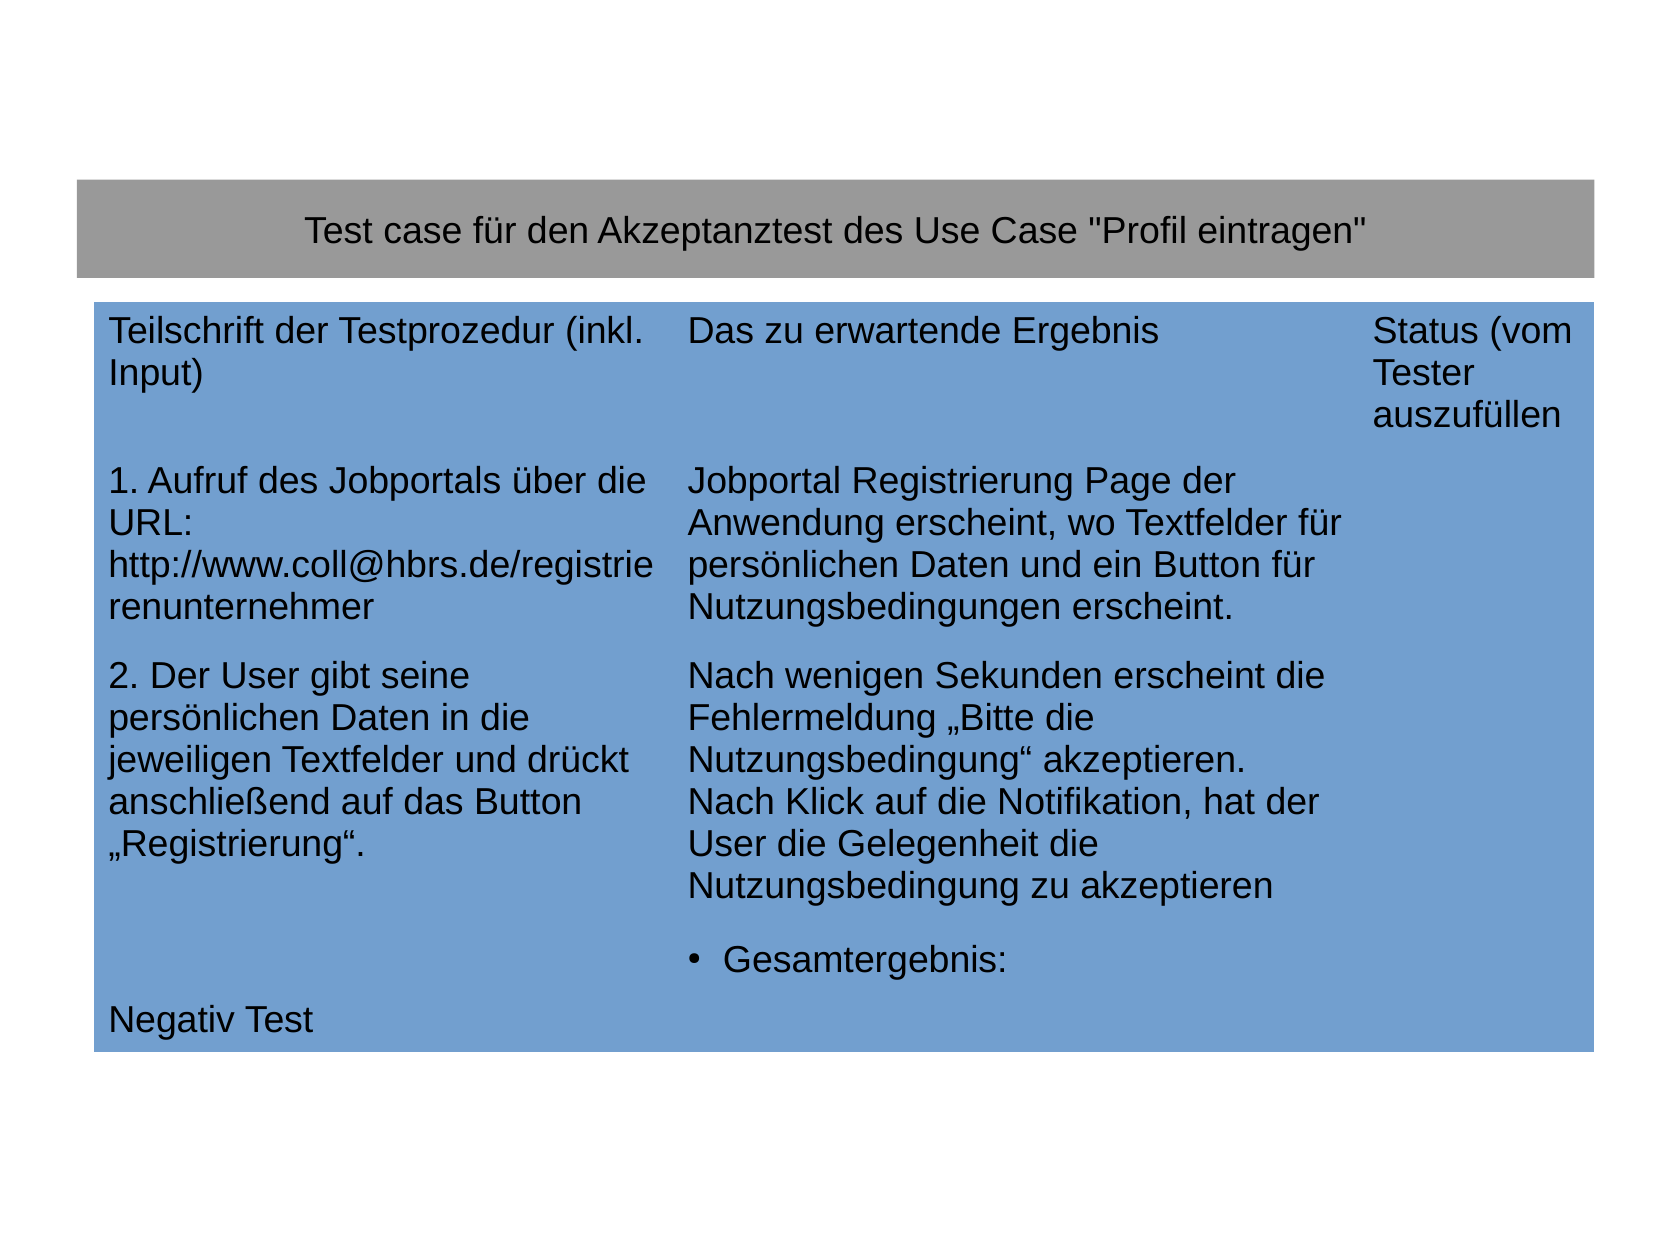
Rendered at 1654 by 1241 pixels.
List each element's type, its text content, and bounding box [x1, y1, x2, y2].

table_cell Nach wenigen Sekunden erscheint die Fehlermeldung „Bitte die Nutzungsbedingung“ akzeptieren. Nach Klick auf die Notifikation, hat der User die Gelegenheit die Nutzungsbedingung zu akzeptieren [673, 647, 1358, 931]
table_header Das zu erwartende Ergebnis [673, 302, 1358, 452]
table_cell Jobportal Registrierung Page der Anwendung erscheint, wo Textfelder für persönlichen Daten und ein Button für Nutzungsbedingungen erscheint. [673, 452, 1358, 647]
table_cell [673, 992, 1358, 1052]
table_cell [94, 931, 673, 992]
table_cell [1358, 452, 1594, 647]
table_cell Gesamtergebnis: [673, 931, 1358, 992]
table_cell Negativ Test [94, 992, 673, 1052]
table_cell 2. Der User gibt seine persönlichen Daten in die jeweiligen Textfelder und drückt anschließend auf das Button „Registrierung“. [94, 647, 673, 931]
table_cell [1358, 992, 1594, 1052]
table_cell 1. Aufruf des Jobportals über die URL: http://www.coll@hbrs.de/registrierenunternehmer [94, 452, 673, 647]
title Test case für den Akzeptanztest des Use Case "Profil eintragen" [76, 179, 1595, 278]
table_header Teilschrift der Testprozedur (inkl. Input) [94, 302, 673, 452]
table_cell [1358, 931, 1594, 992]
table_header Status (vom Tester auszufüllen [1358, 302, 1594, 452]
table_cell [1358, 647, 1594, 931]
